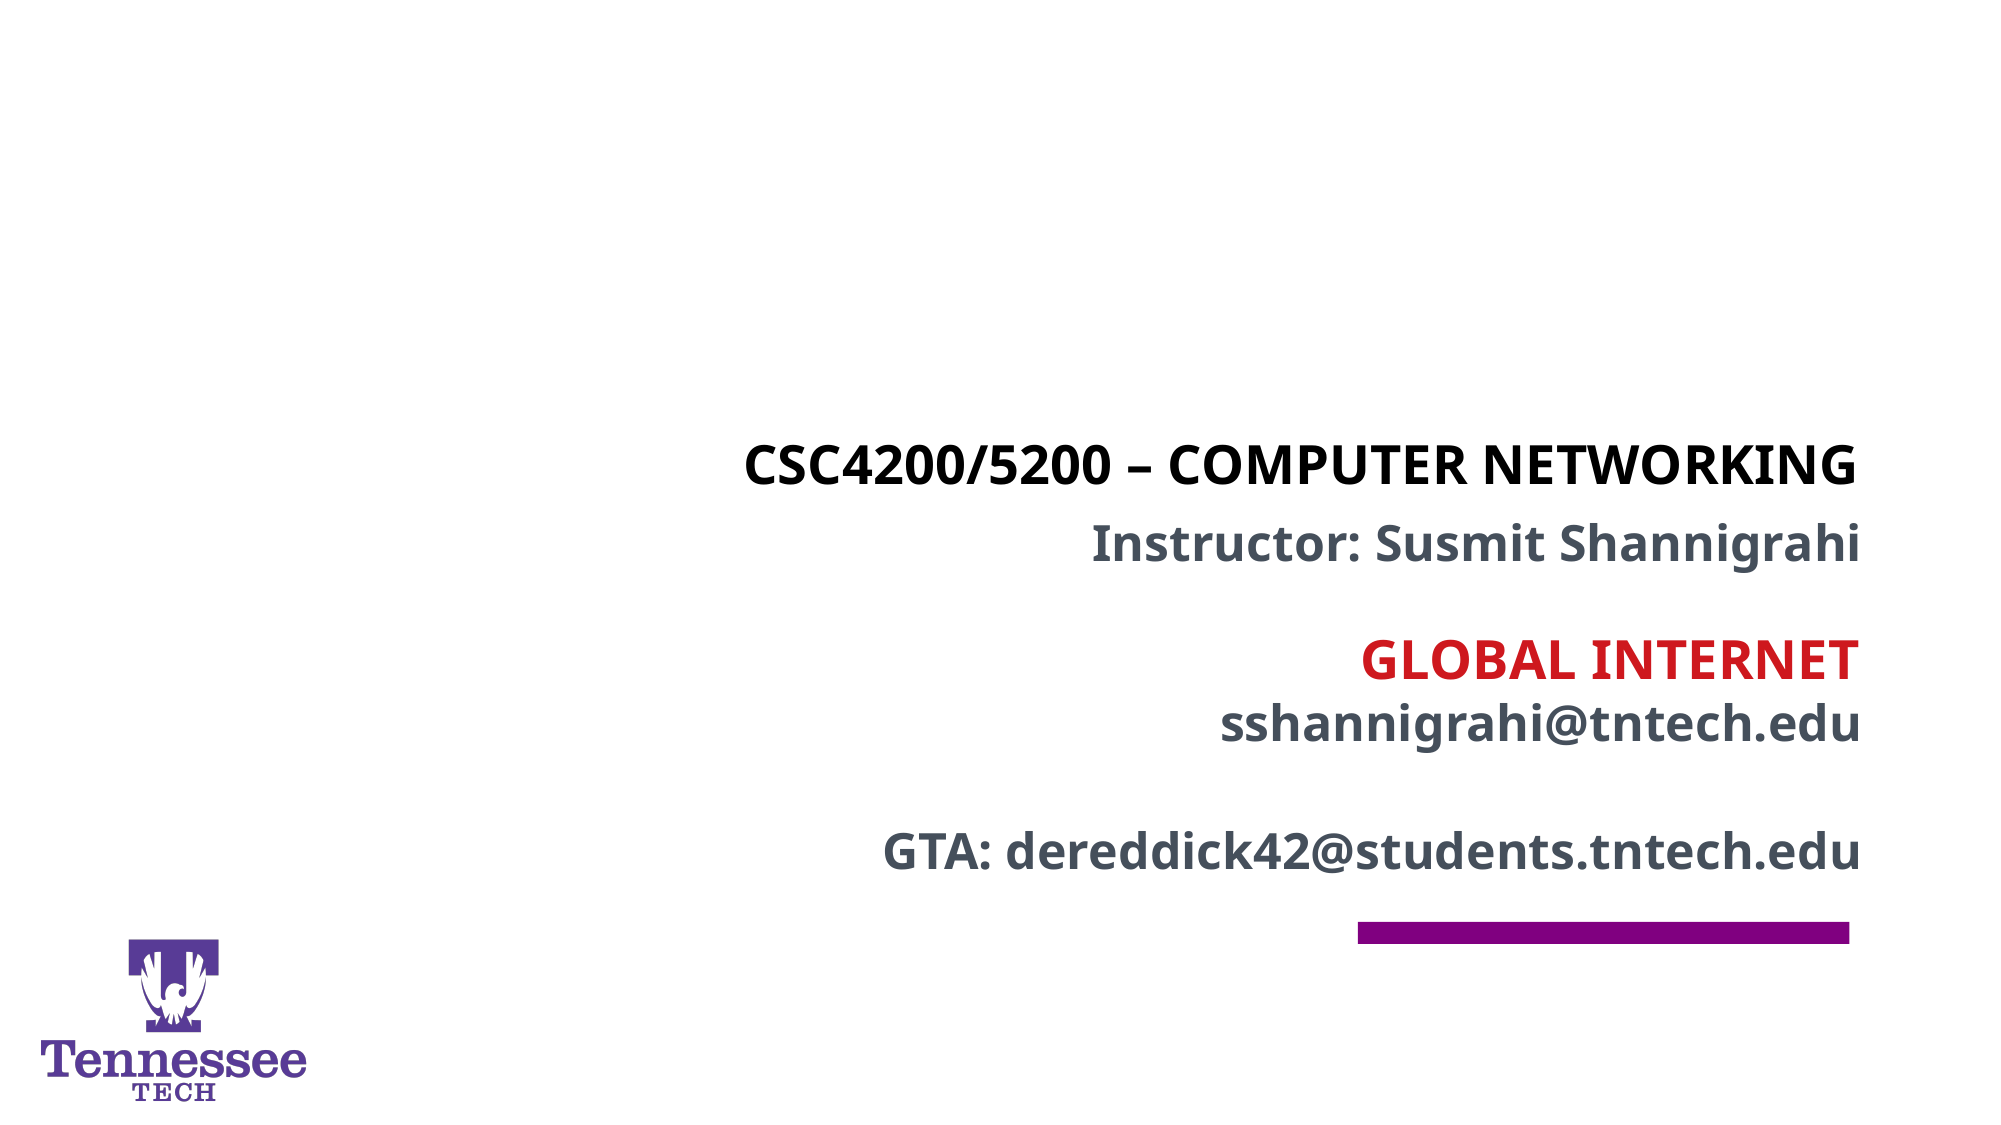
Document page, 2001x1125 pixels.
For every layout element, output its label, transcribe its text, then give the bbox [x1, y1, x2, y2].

text_box CSC4200/5200 – Computer Networking Global Internet [30, 404, 1875, 706]
text_box Instructor: Susmit Shannigrahi sshannigrahi@tntech.edu GTA: dereddick42@students.tntech.edu [462, 886, 1877, 1075]
picture [16, 914, 331, 1122]
